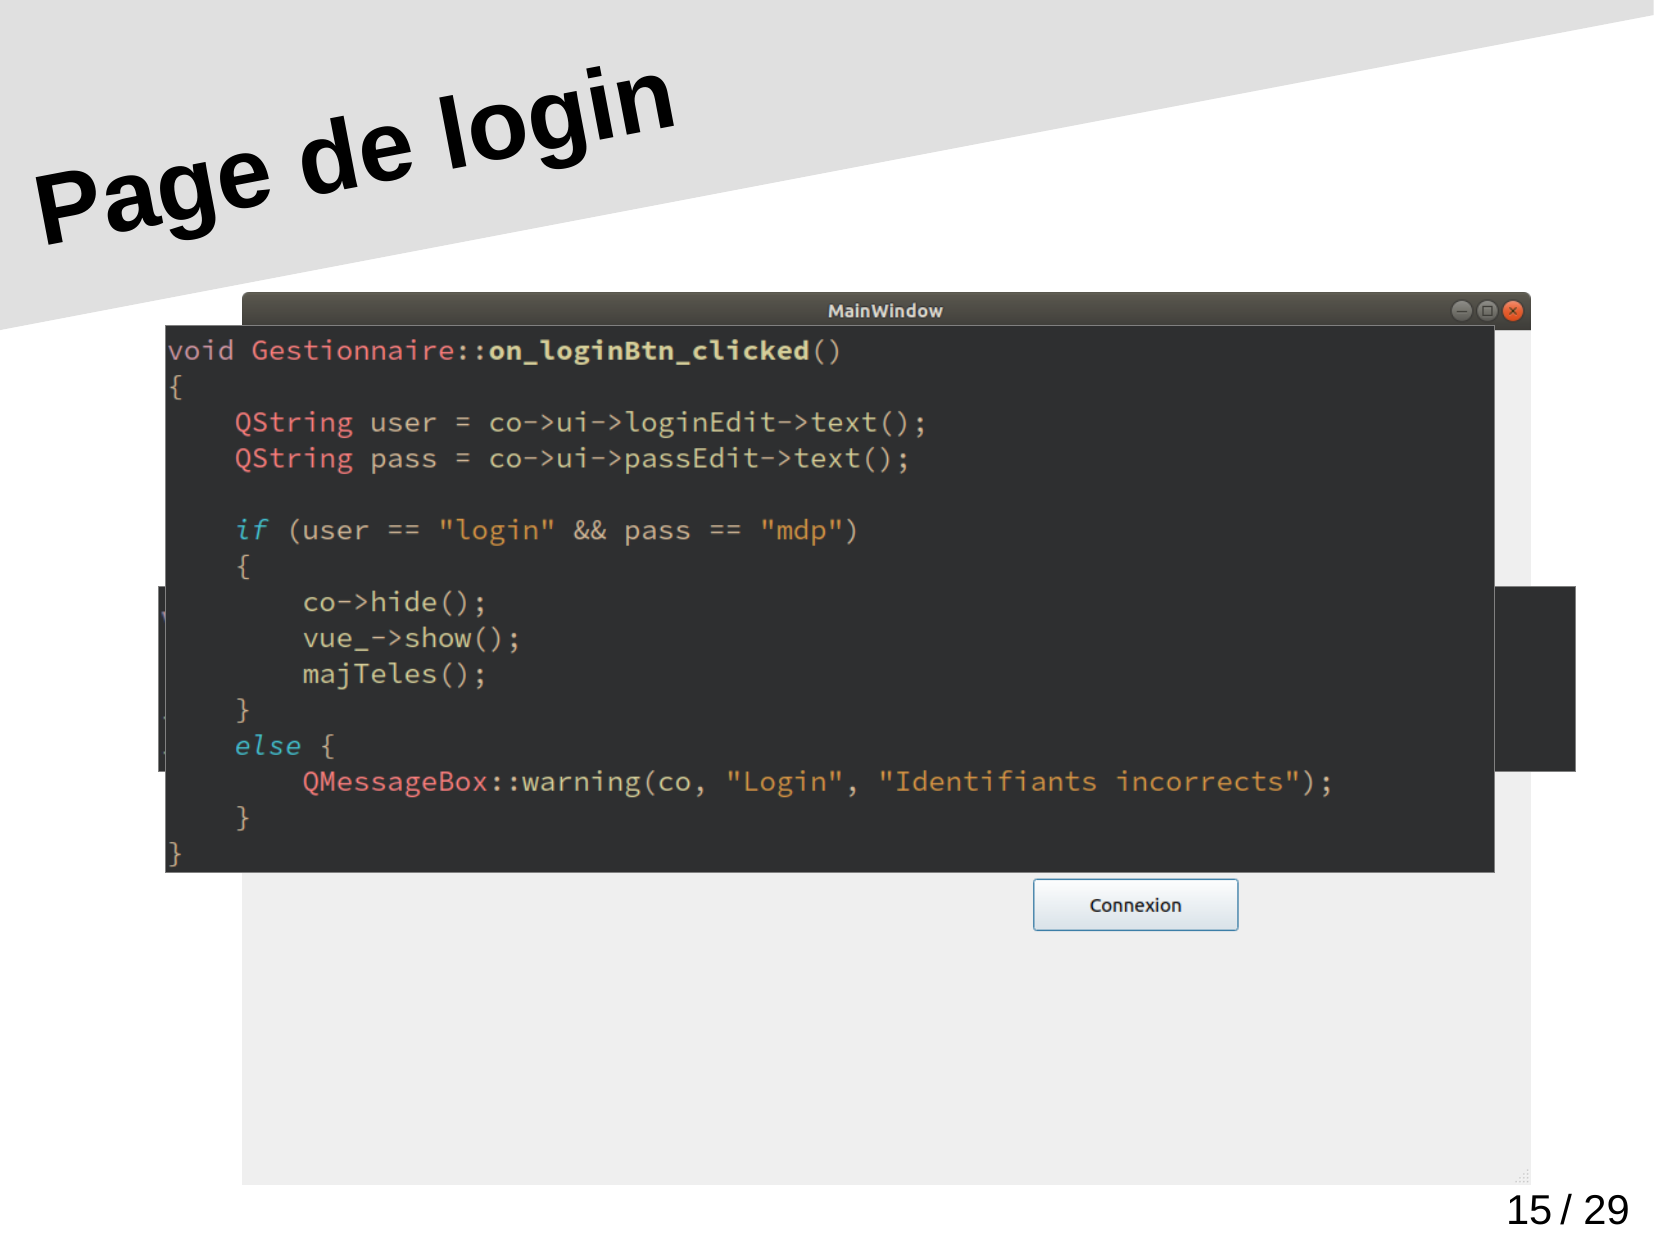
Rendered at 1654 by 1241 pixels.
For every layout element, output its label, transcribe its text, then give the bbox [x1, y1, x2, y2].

picture [158, 292, 1576, 1185]
title Page de login [16, 0, 1518, 315]
text_box [1035, 873, 1246, 946]
